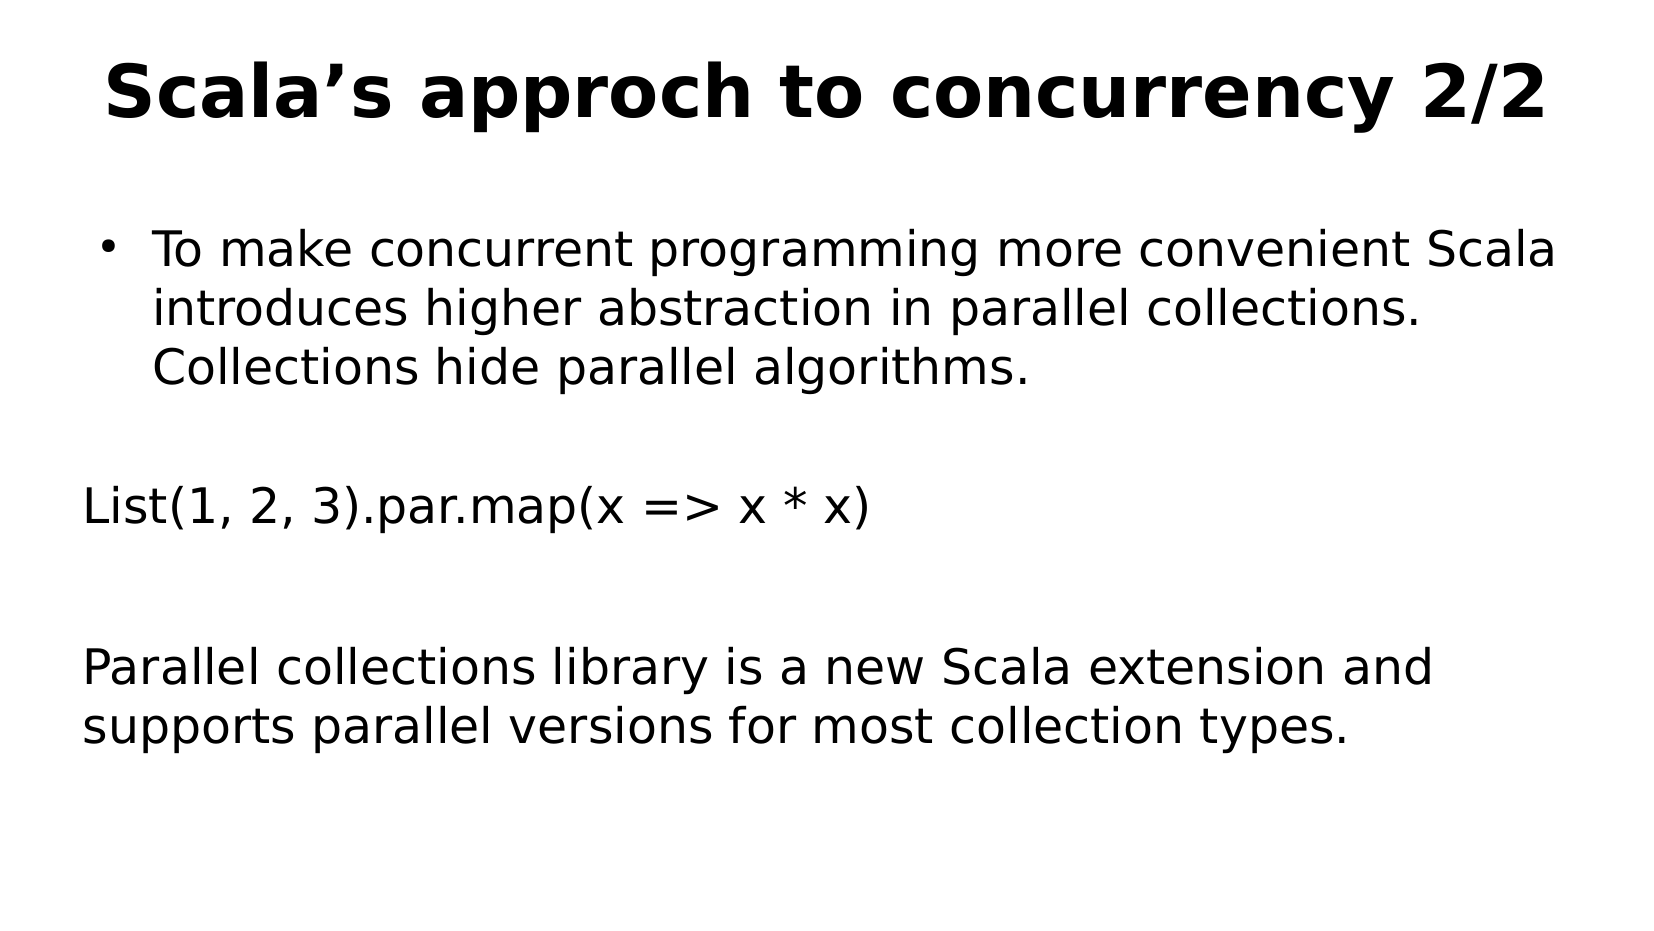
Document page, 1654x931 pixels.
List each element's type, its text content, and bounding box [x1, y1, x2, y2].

title Scala’s approch to concurrency 2/2 [82, 37, 1571, 147]
list To make concurrent programming more convenient Scala introduces higher abstraction in parallel collections. Collections hide parallel algorithms. List(1, 2, 3).par.map(x => x * x) Parallel collections library is a new Scala extension and supports parallel versions for most collection types. [82, 217, 1571, 758]
